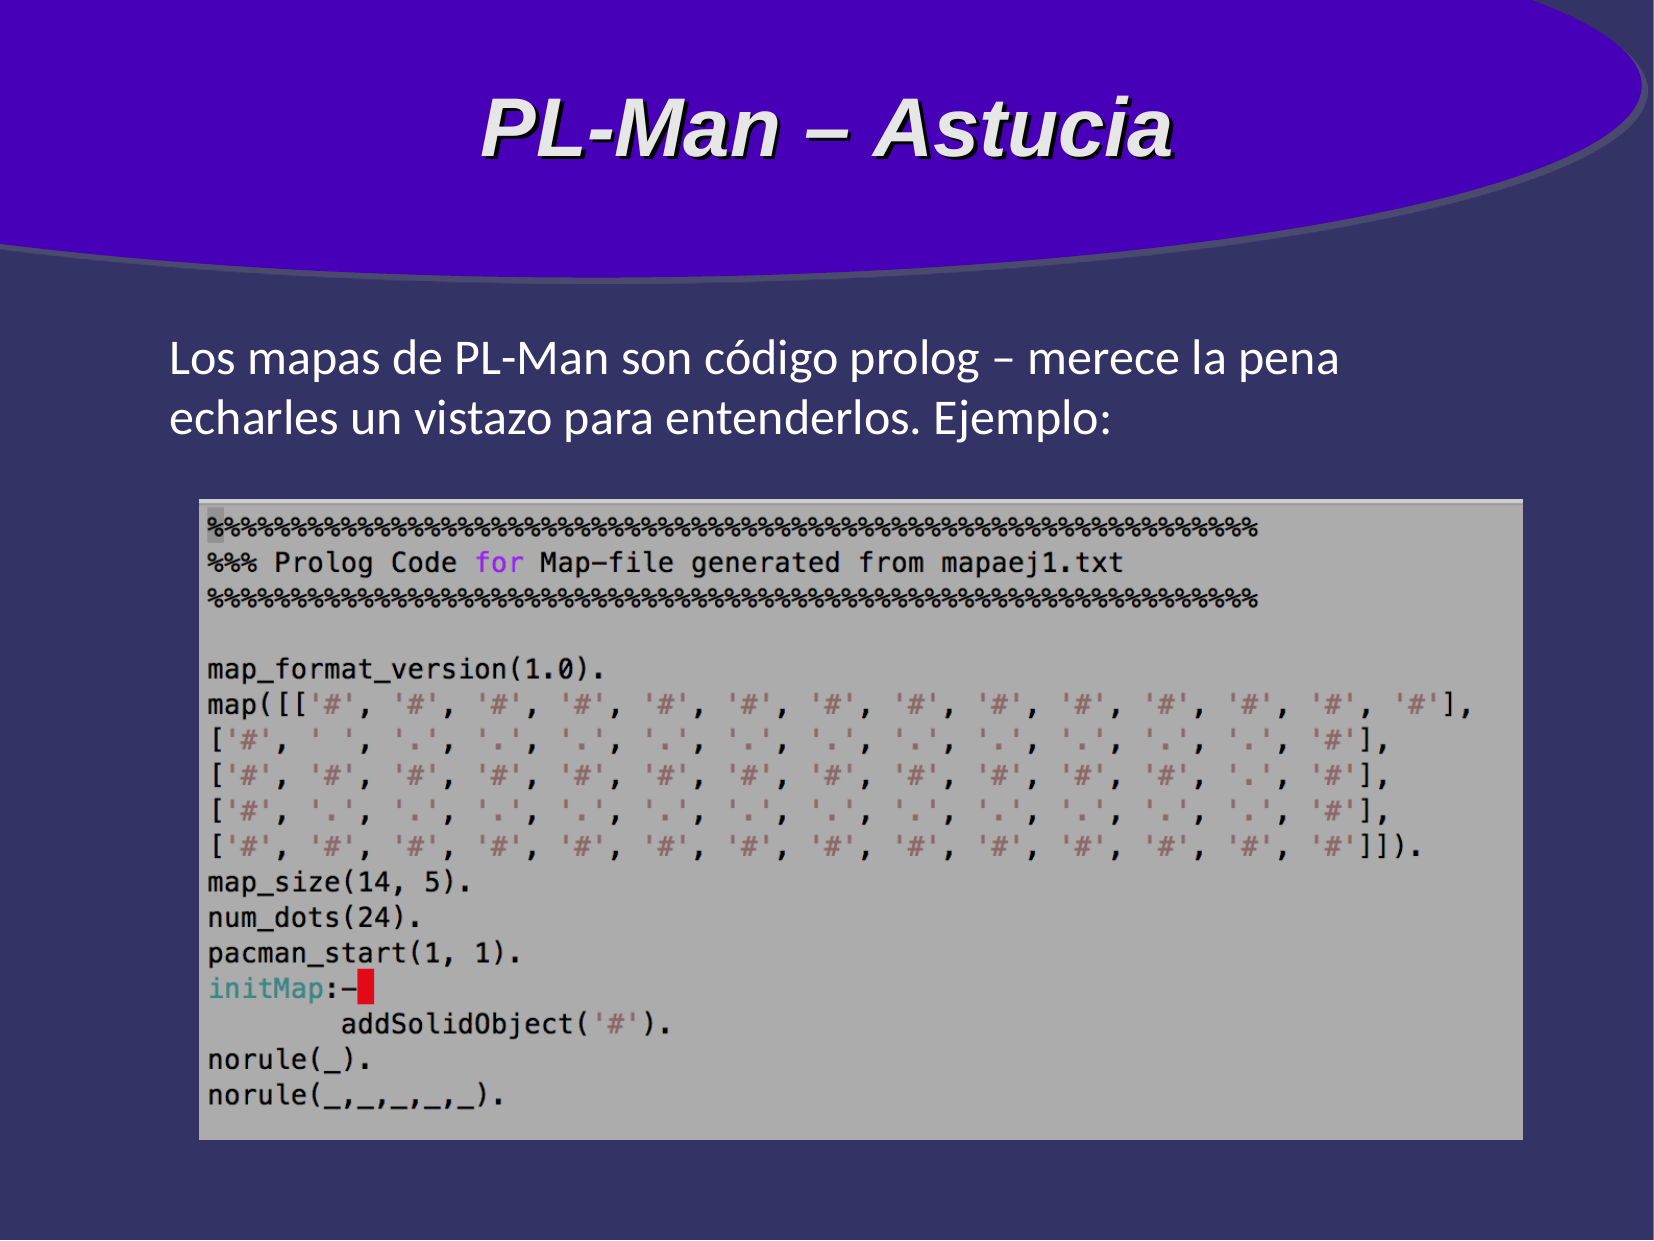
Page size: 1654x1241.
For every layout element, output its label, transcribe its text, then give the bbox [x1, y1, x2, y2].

text_box PL-Man – Astucia [121, 72, 1534, 174]
text_box Los mapas de PL-Man son código prolog – merece la pena echarles un vistazo para entenderlos. Ejemplo: [154, 316, 1363, 454]
picture [199, 499, 1523, 1140]
